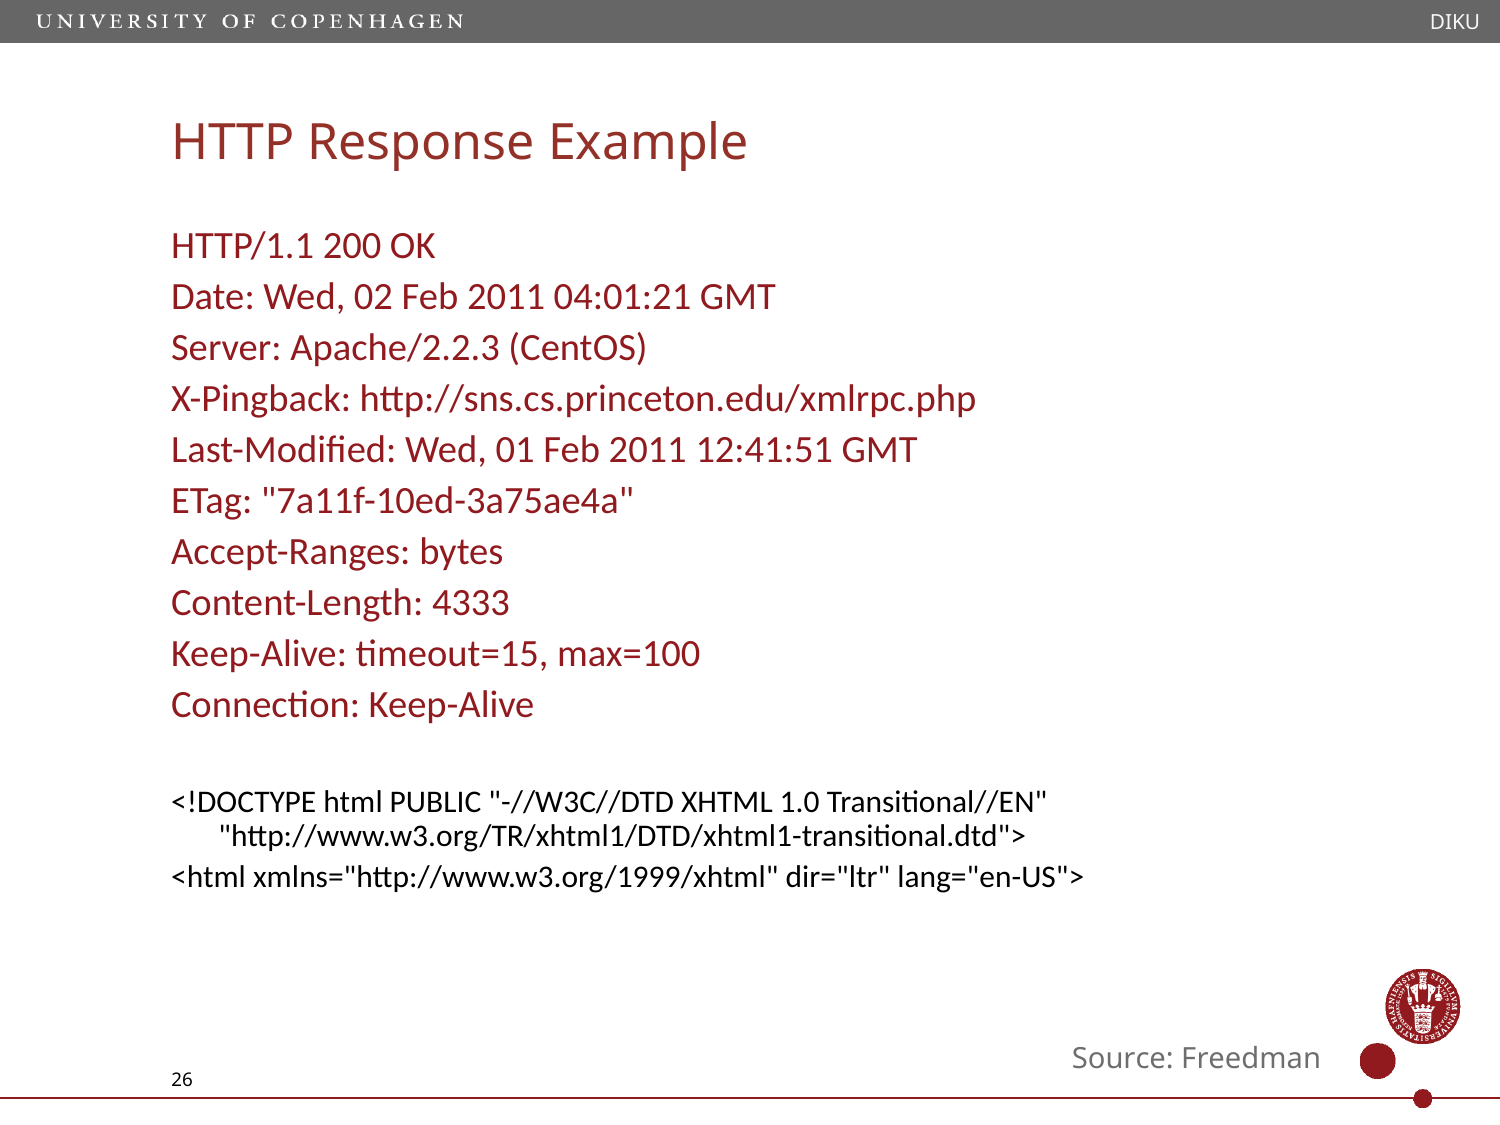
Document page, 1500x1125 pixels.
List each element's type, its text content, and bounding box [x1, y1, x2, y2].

picture [0, 910, 1500, 1122]
title HTTP Response Example [171, 75, 1329, 171]
list HTTP/1.1 200 OK Date: Wed, 02 Feb 2011 04:01:21 GMT Server: Apache/2.2.3 (CentOS) X-Pingback: http://sns.cs.princeton.edu/xmlrpc.php Last-Modified: Wed, 01 Feb 2011 12:41:51 GMT ETag: "7a11f-10ed-3a75ae4a" Accept-Ranges: bytes Content-Length: 4333 Keep-Alive: timeout=15, max=100 Connection: Keep-Alive <!DOCTYPE html PUBLIC "-//W3C//DTD XHTML 1.0 Transitional//EN" "http://www.w3.org/TR/xhtml1/DTD/xhtml1-transitional.dtd"> <html xmlns="http://www.w3.org/1999/xhtml" dir="ltr" lang="en-US"> [171, 225, 1329, 900]
text_box <number> [171, 1067, 522, 1092]
text_box DIKU [469, 0, 1495, 43]
text_box Source: Freedman [1057, 1031, 1377, 1083]
